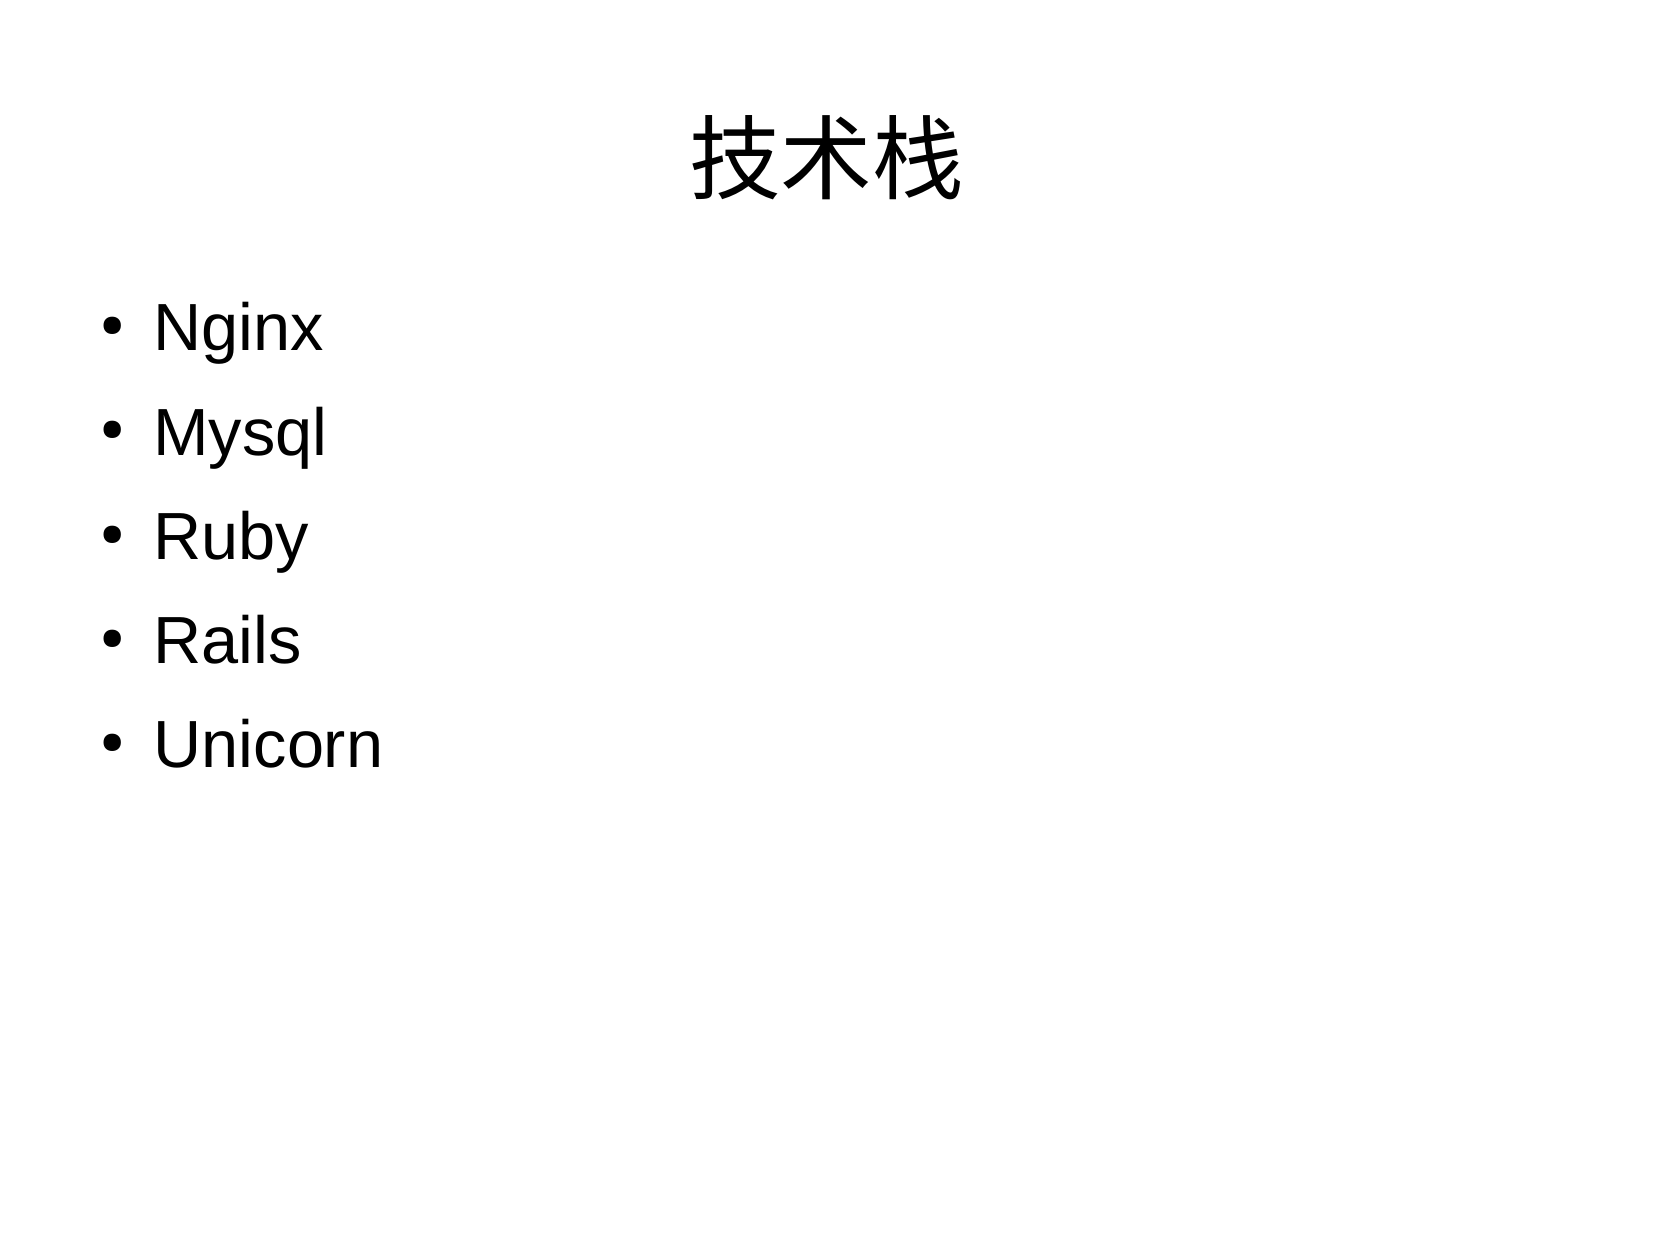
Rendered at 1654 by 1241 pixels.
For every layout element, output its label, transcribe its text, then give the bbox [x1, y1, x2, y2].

list Nginx Mysql Ruby Rails Unicorn [82, 290, 1571, 1109]
title 技术栈 [82, 49, 1571, 257]
